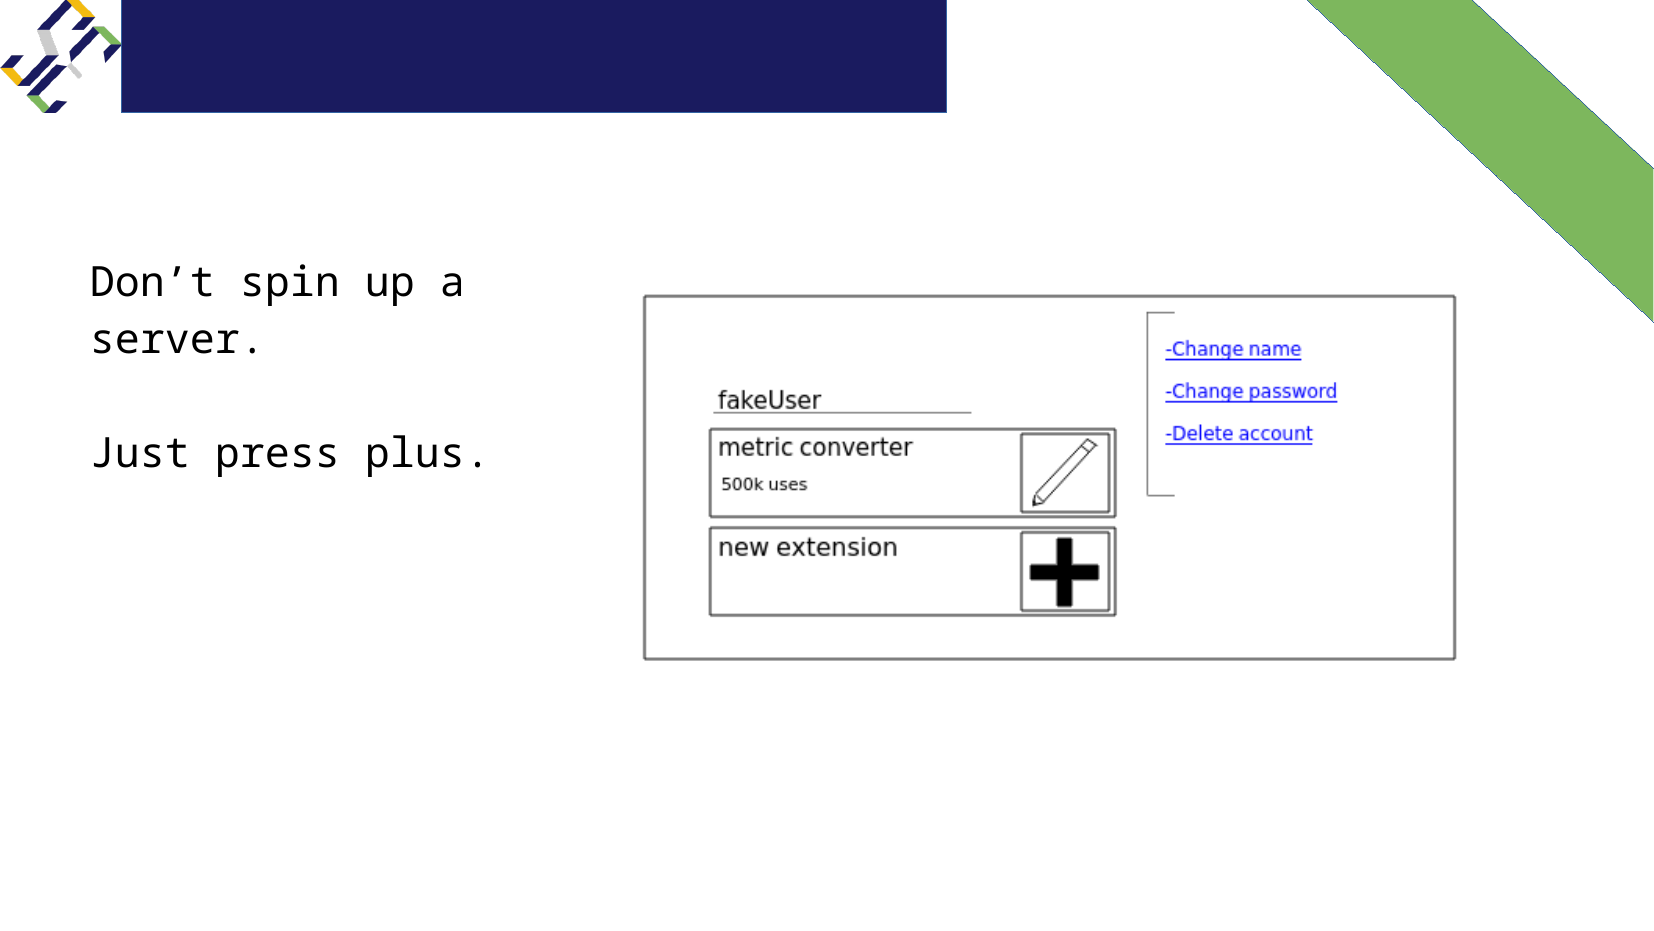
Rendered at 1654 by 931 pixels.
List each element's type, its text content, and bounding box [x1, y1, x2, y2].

picture [637, 284, 1469, 676]
text_box [1307, 0, 1654, 323]
text_box Don’t spin up a server. Just press plus. [75, 244, 601, 488]
picture [0, 0, 121, 113]
text_box [121, 0, 947, 113]
